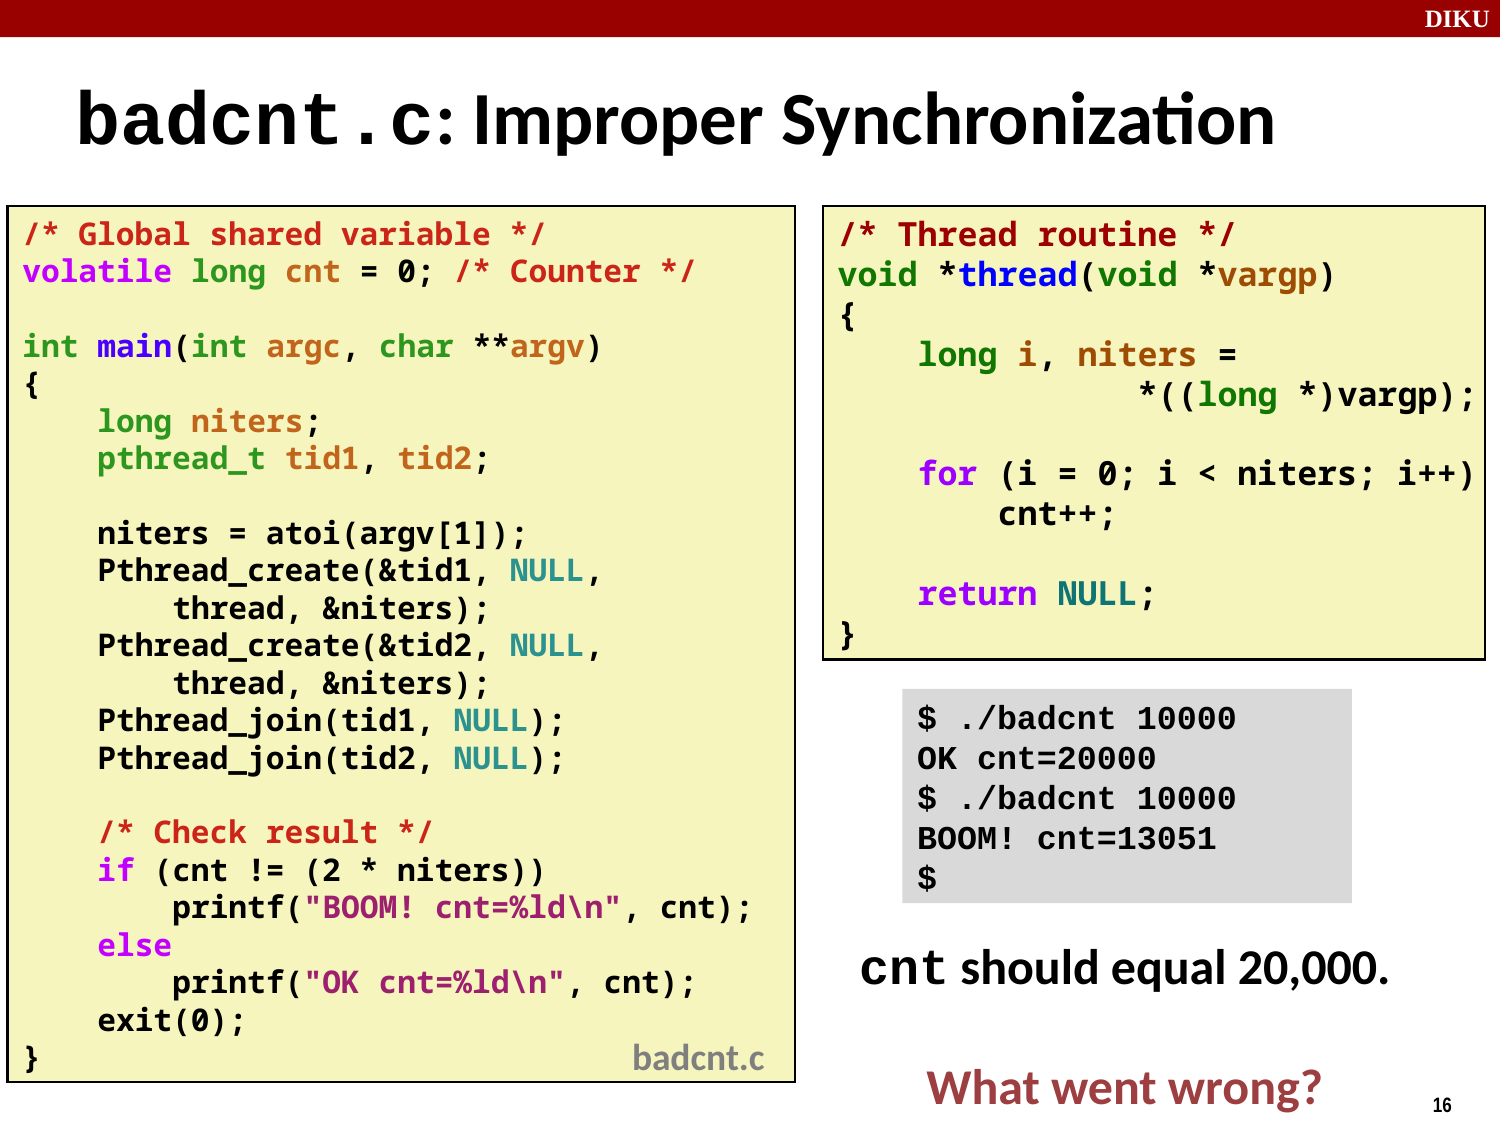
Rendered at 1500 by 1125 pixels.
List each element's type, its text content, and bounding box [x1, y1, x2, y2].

text_box badcnt.c: Improper Synchronization [60, 24, 1500, 205]
text_box /* Global shared variable */ volatile long cnt = 0; /* Counter */ int main(int argc, char **argv) { long niters; pthread_t tid1, tid2; niters = atoi(argv[1]); Pthread_create(&tid1, NULL, thread, &niters); Pthread_create(&tid2, NULL, thread, &niters); Pthread_join(tid1, NULL); Pthread_join(tid2, NULL); /* Check result */ if (cnt != (2 * niters)) printf("BOOM! cnt=%ld\n", cnt); else printf("OK cnt=%ld\n", cnt); exit(0); } [7, 206, 795, 1083]
text_box cnt should equal 20,000. What went wrong? [837, 934, 1413, 1114]
text_box /* Thread routine */ void *thread(void *vargp) { long i, niters = *((long *)vargp); for (i = 0; i < niters; i++) cnt++; return NULL; } [822, 205, 1486, 660]
text_box badcnt.c [617, 1025, 780, 1085]
text_box $ ./badcnt 10000 OK cnt=20000 $ ./badcnt 10000 BOOM! cnt=13051 $ [902, 688, 1352, 904]
